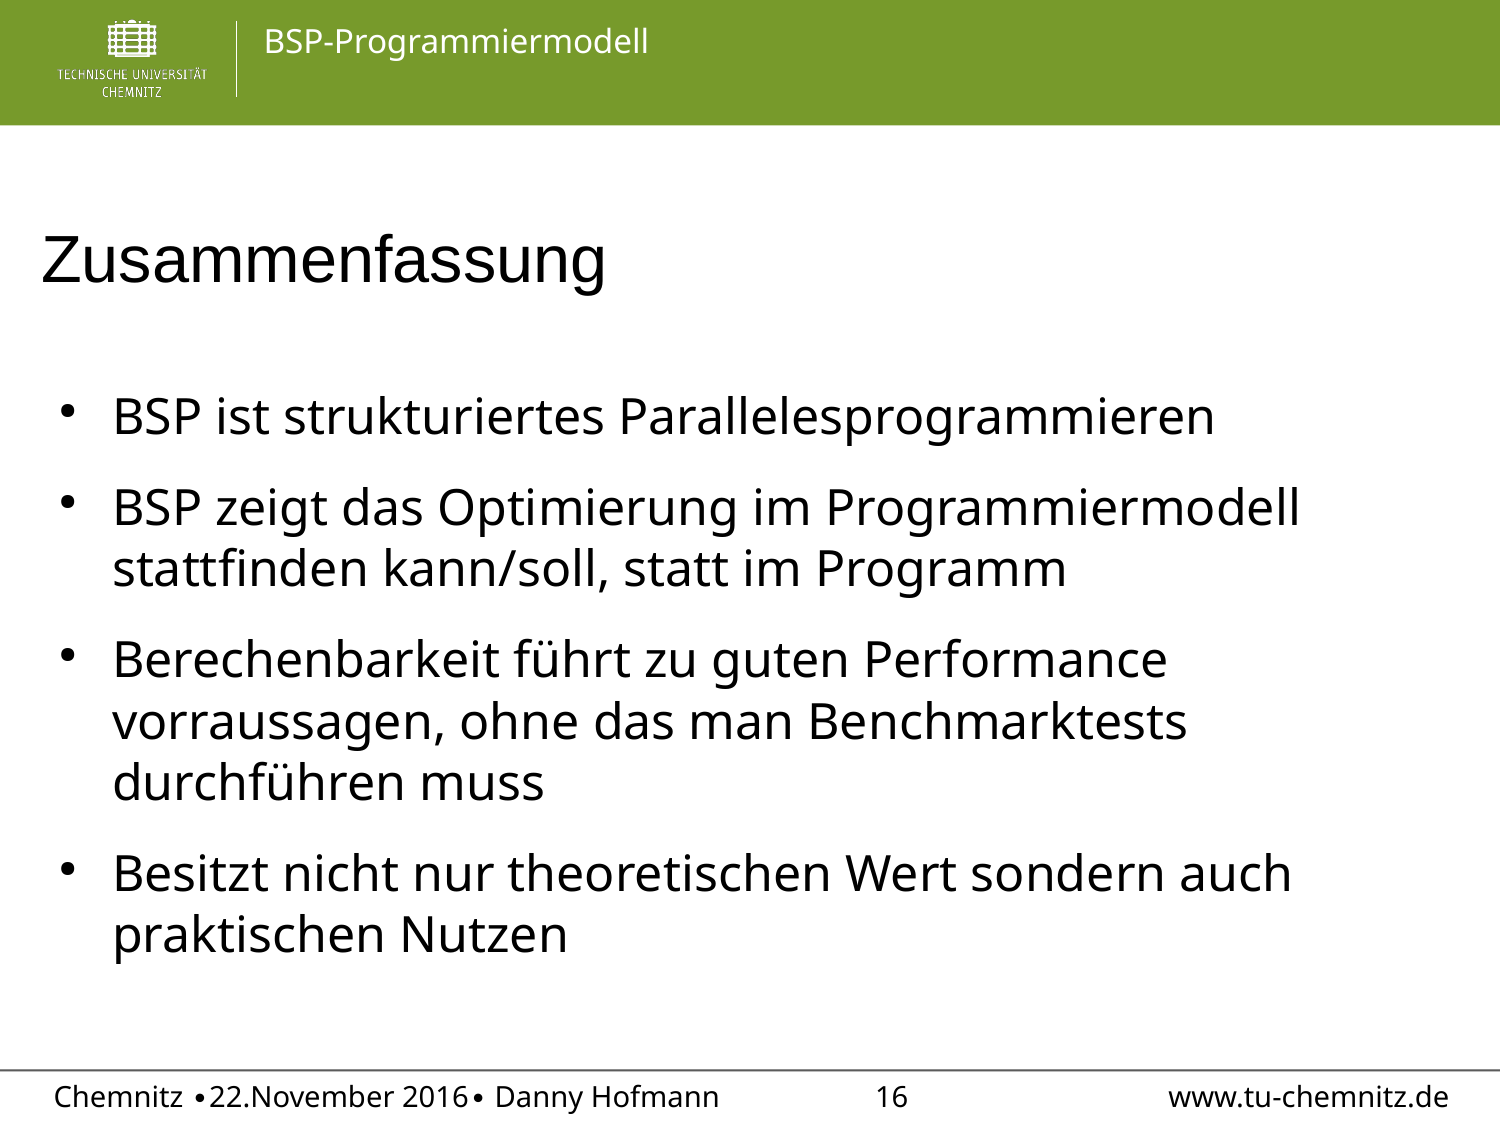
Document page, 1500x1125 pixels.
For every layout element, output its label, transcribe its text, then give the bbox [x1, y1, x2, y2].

picture [25, 0, 239, 130]
list BSP ist strukturiertes Parallelesprogrammieren BSP zeigt das Optimierung im Programmiermodell stattfinden kann/soll, statt im Programm Berechenbarkeit führt zu guten Performance vorraussagen, ohne das man Benchmarktests durchführen muss Besitzt nicht nur theoretischen Wert sondern auch praktischen Nutzen [41, 385, 1459, 1035]
title Zusammenfassung [41, 162, 1459, 362]
